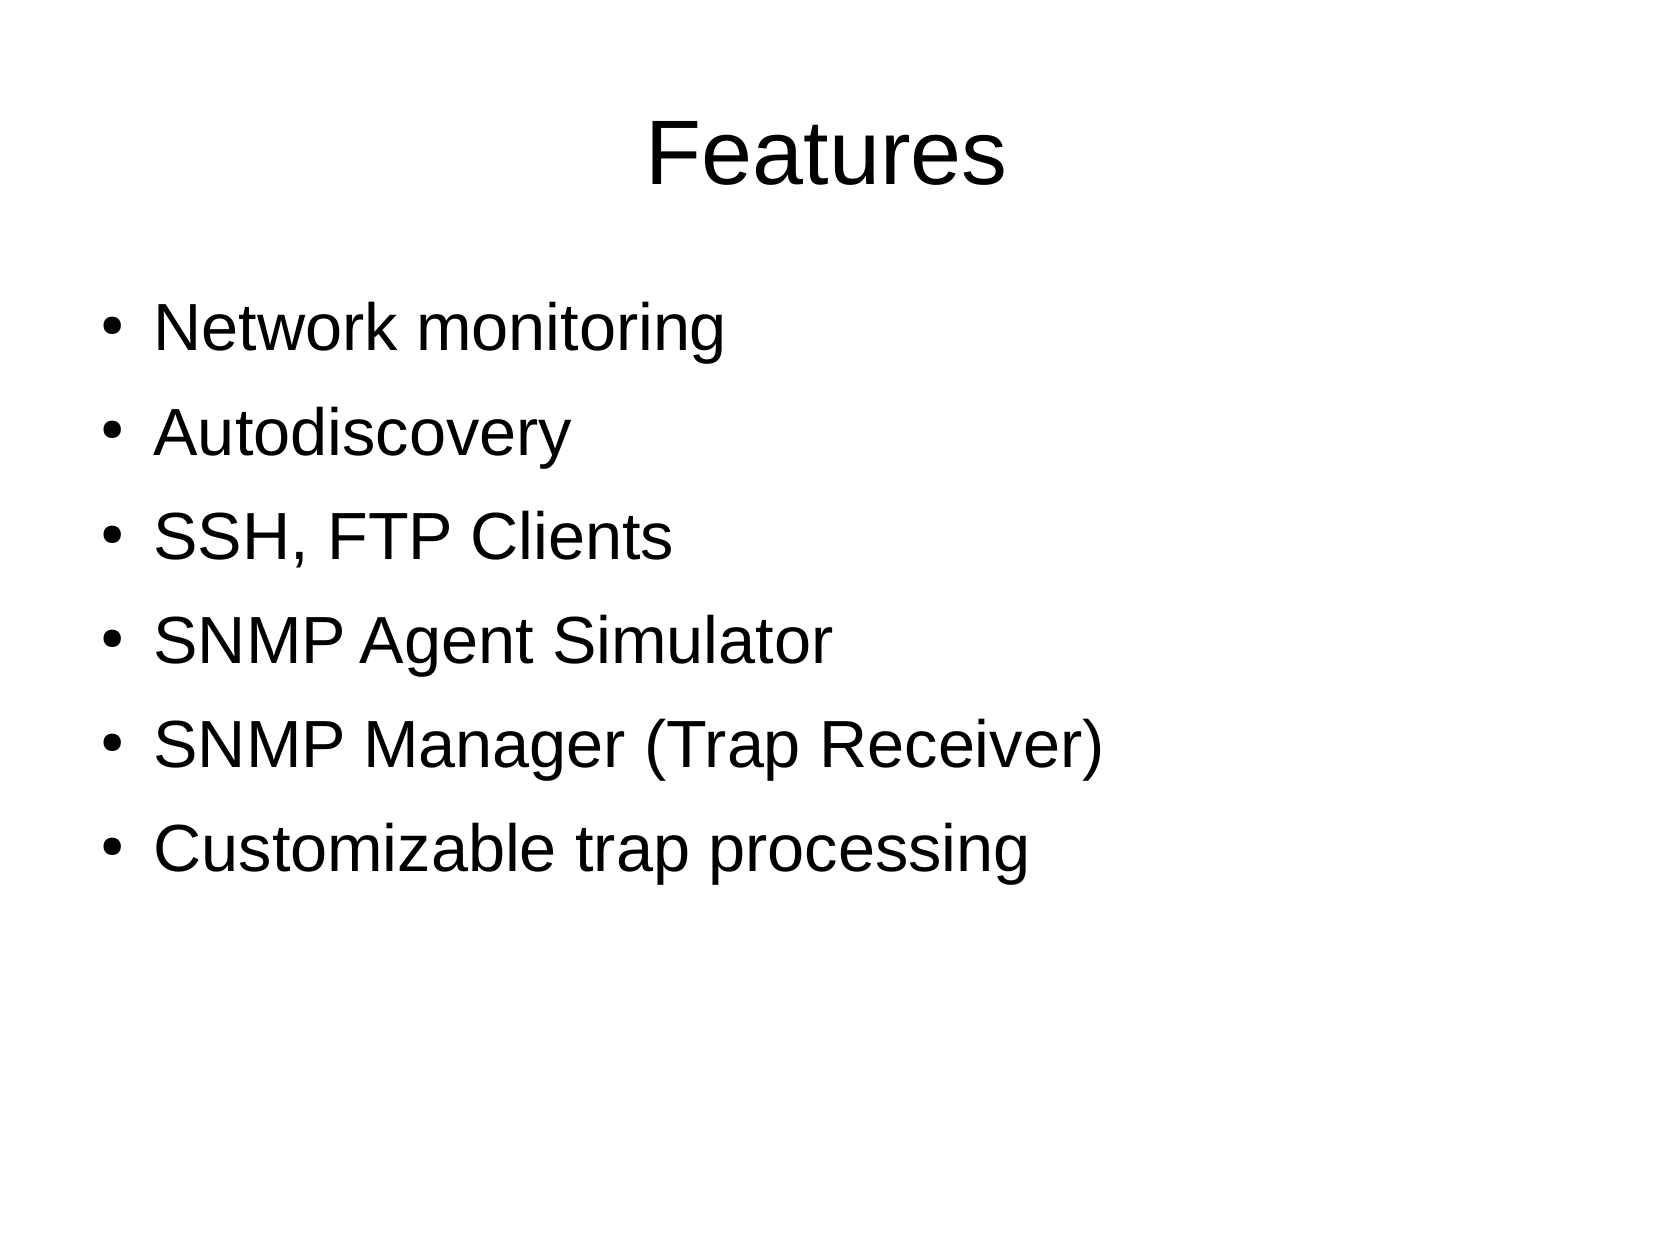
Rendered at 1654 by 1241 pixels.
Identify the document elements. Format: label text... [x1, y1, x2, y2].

list Network monitoring Autodiscovery SSH, FTP Clients SNMP Agent Simulator SNMP Manager (Trap Receiver) Customizable trap processing [82, 290, 1571, 1109]
title Features [82, 49, 1571, 257]
